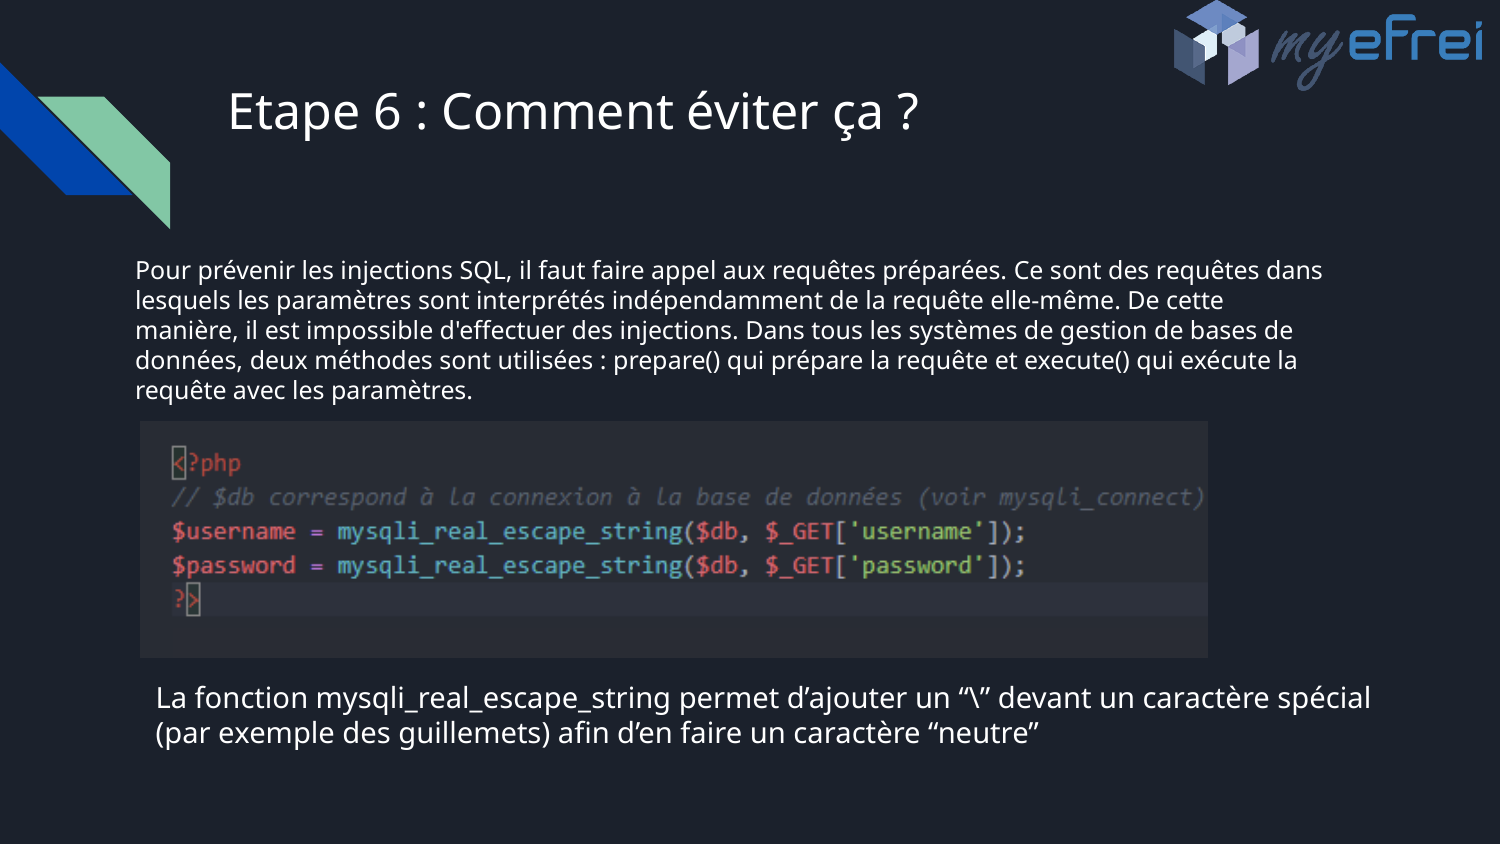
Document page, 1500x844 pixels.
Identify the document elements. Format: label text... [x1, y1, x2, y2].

text_box Pour prévenir les injections SQL, il faut faire appel aux requêtes préparées. Ce sont des requêtes dans lesquels les paramètres sont interprétés indépendamment de la requête elle-même. De cette manière, il est impossible d'effectuer des injections. Dans tous les systèmes de gestion de bases de données, deux méthodes sont utilisées : prepare() qui prépare la requête et execute() qui exécute la requête avec les paramètres. [120, 240, 1351, 420]
text_box La fonction mysqli_real_escape_string permet d’ajouter un “\” devant un caractère spécial (par exemple des guillemets) afin d’en faire un caractère “neutre” [140, 664, 1394, 765]
picture [1174, 0, 1482, 91]
picture [140, 421, 1208, 659]
title Etape 6 : Comment éviter ça ? [212, 64, 1368, 215]
